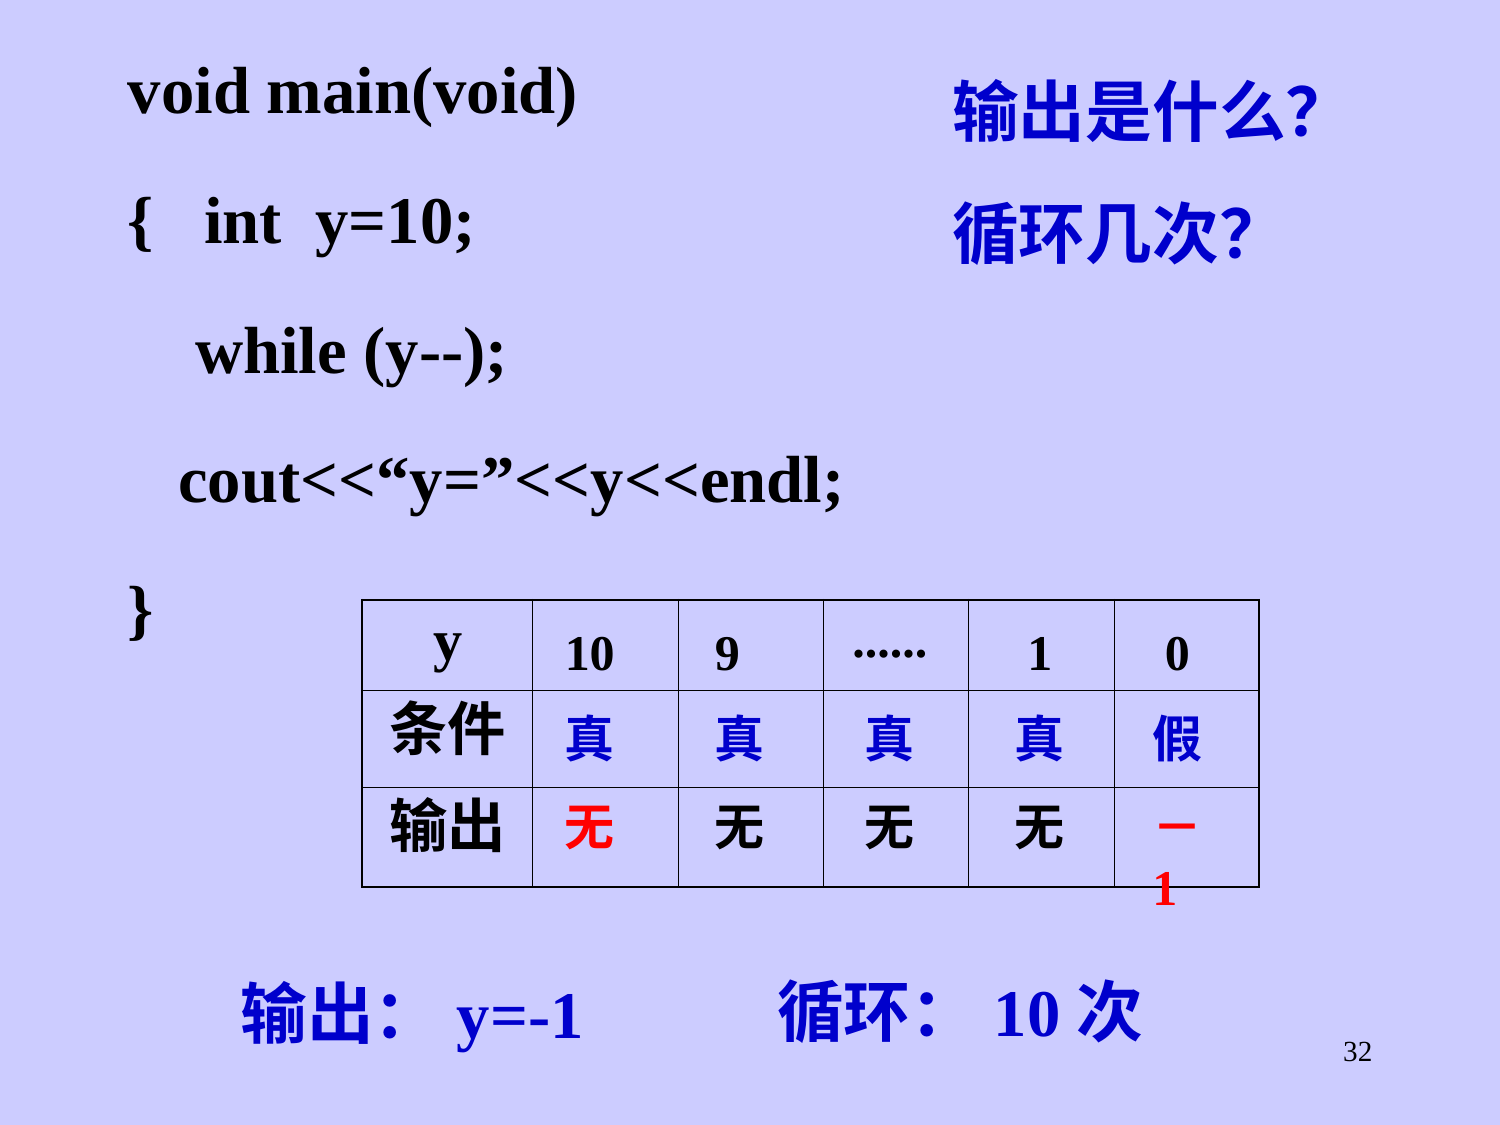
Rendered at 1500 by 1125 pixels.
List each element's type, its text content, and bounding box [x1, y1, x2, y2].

table_header [969, 601, 1114, 690]
text_box 1 [1012, 612, 1101, 688]
table_header [824, 601, 968, 690]
text_box 输出是什么？ 循环几次？ [937, 62, 1424, 280]
table_cell [824, 691, 968, 787]
table_cell [533, 691, 678, 787]
text_box ...... [837, 599, 963, 676]
table_header y [363, 601, 532, 690]
text_box 真 [849, 699, 938, 776]
text_box 无 [999, 787, 1088, 863]
text_box 假 [1137, 699, 1225, 776]
table_cell [969, 788, 1114, 886]
text_box 10 [549, 612, 638, 688]
text_box 循环：10次 [762, 962, 1338, 1058]
text_box －1 [1137, 787, 1251, 923]
text_box 无 [549, 787, 638, 863]
table_cell 条件 [363, 691, 532, 787]
table_cell [1115, 691, 1258, 787]
text_box <编号> [1074, 1025, 1388, 1101]
table_cell [679, 691, 823, 787]
text_box 0 [1149, 612, 1238, 688]
text_box 9 [699, 612, 788, 688]
text_box 无 [849, 787, 938, 863]
table_header [1115, 601, 1258, 690]
table_cell [679, 788, 823, 886]
text_box 真 [549, 699, 638, 776]
table_cell [1251, 788, 1258, 886]
table_header [679, 601, 823, 690]
table_cell [969, 691, 1114, 787]
table_cell [1115, 788, 1137, 886]
table_cell [824, 788, 968, 886]
table_header [533, 601, 678, 690]
text_box void main(void) { int y=10; while (y--); cout<<“y=”<<y<<endl; } [125, 37, 1176, 648]
text_box 真 [699, 699, 788, 776]
table_cell [533, 788, 678, 886]
text_box 真 [999, 699, 1088, 776]
text_box 无 [699, 787, 788, 863]
text_box 输出：y=-1 [237, 962, 642, 1055]
table_cell 输出 [363, 788, 532, 886]
